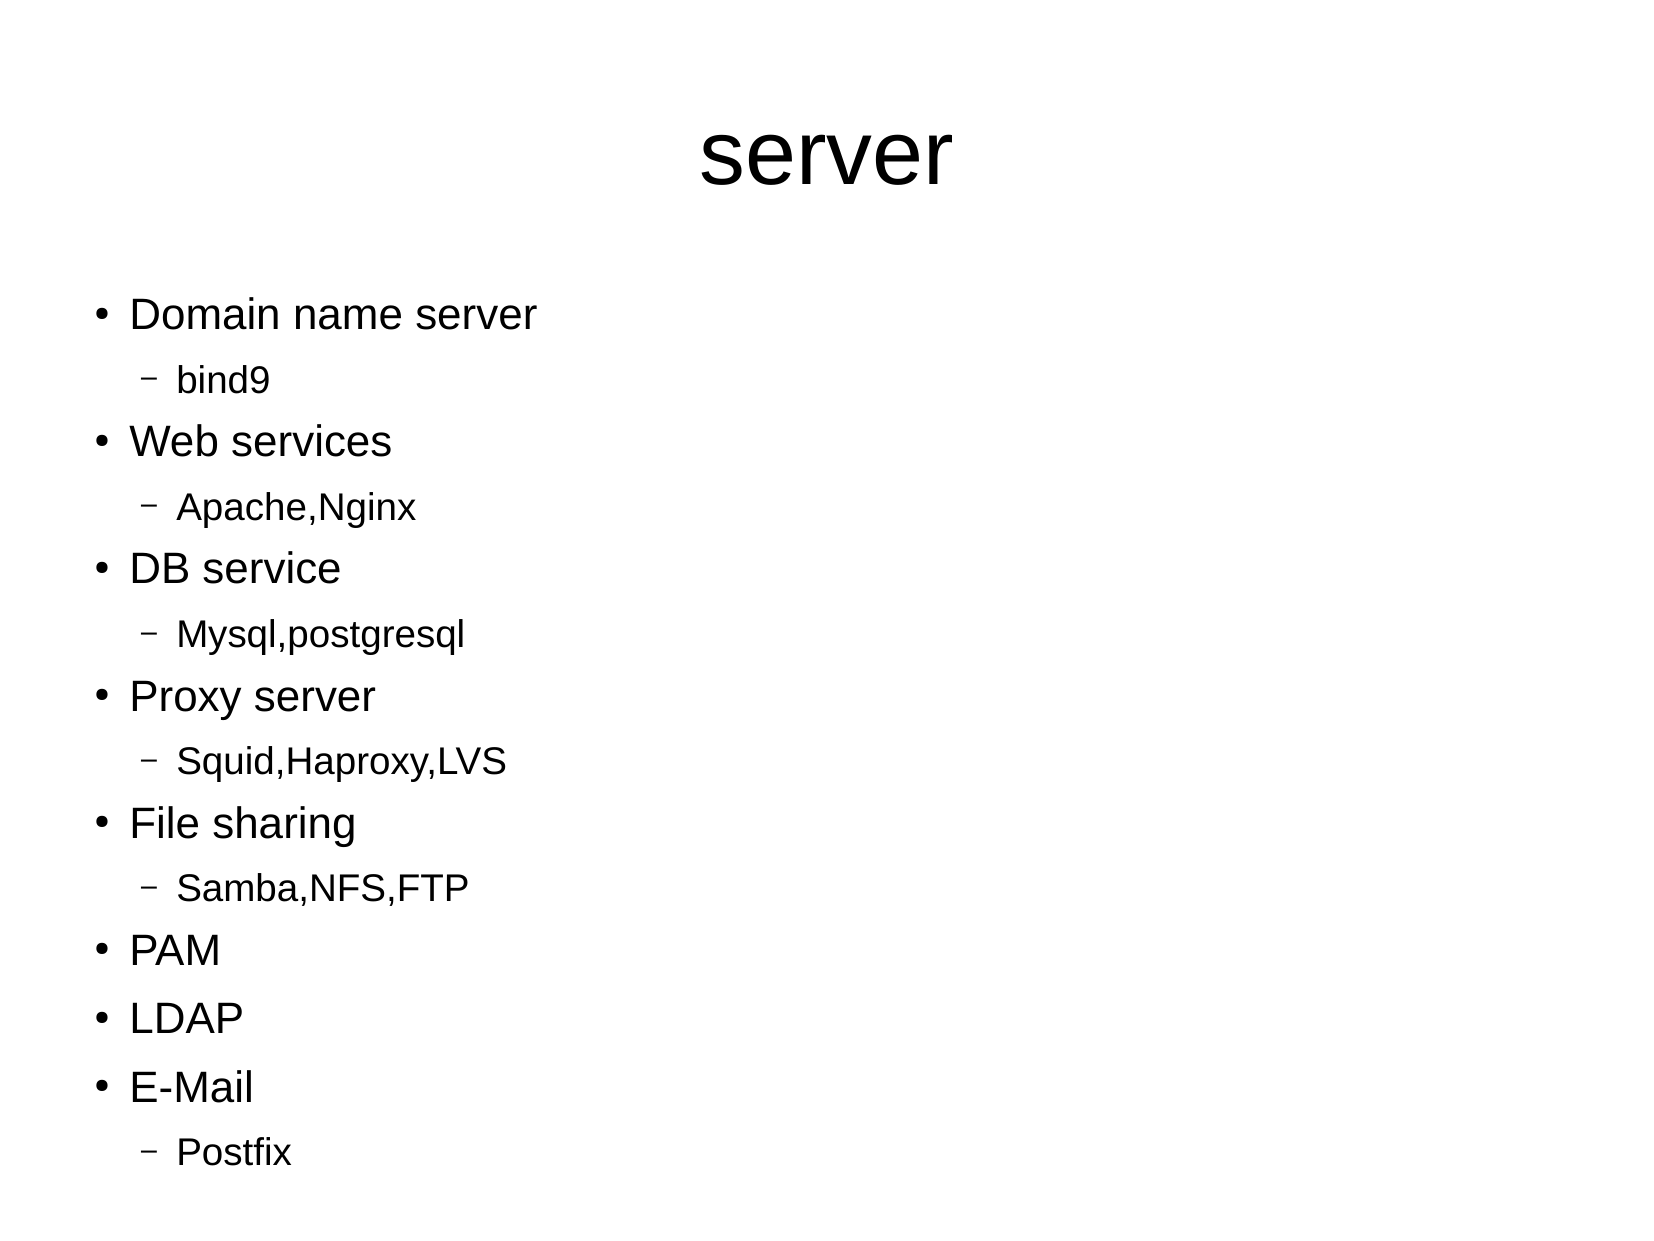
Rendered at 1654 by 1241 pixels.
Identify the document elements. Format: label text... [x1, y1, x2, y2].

title server [82, 49, 1571, 257]
list Domain name server bind9 Web services Apache,Nginx DB service Mysql,postgresql Proxy server Squid,Haproxy,LVS File sharing Samba,NFS,FTP PAM LDAP E-Mail Postfix [82, 290, 1571, 1186]
